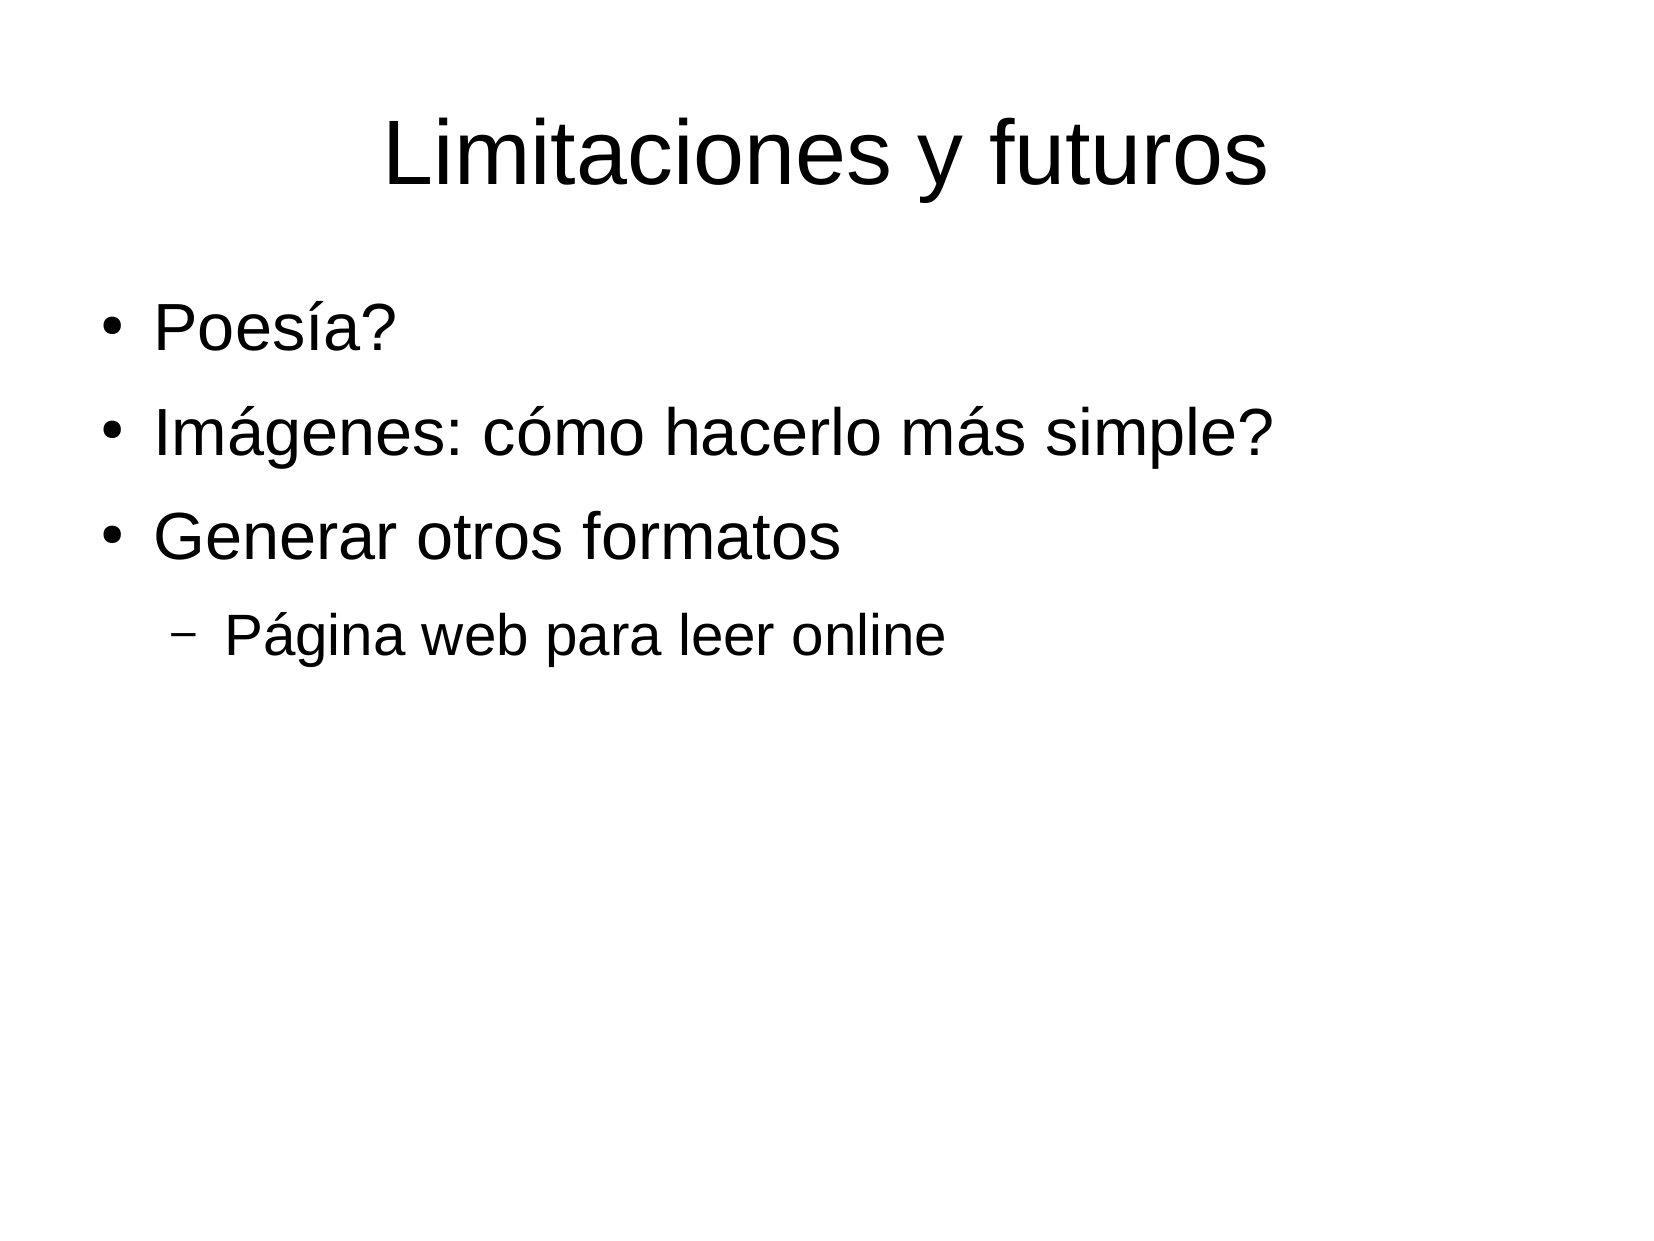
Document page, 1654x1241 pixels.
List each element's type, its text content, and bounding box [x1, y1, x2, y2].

list Poesía? Imágenes: cómo hacerlo más simple? Generar otros formatos Página web para leer online [82, 290, 1571, 1010]
title Limitaciones y futuros [82, 49, 1571, 257]
